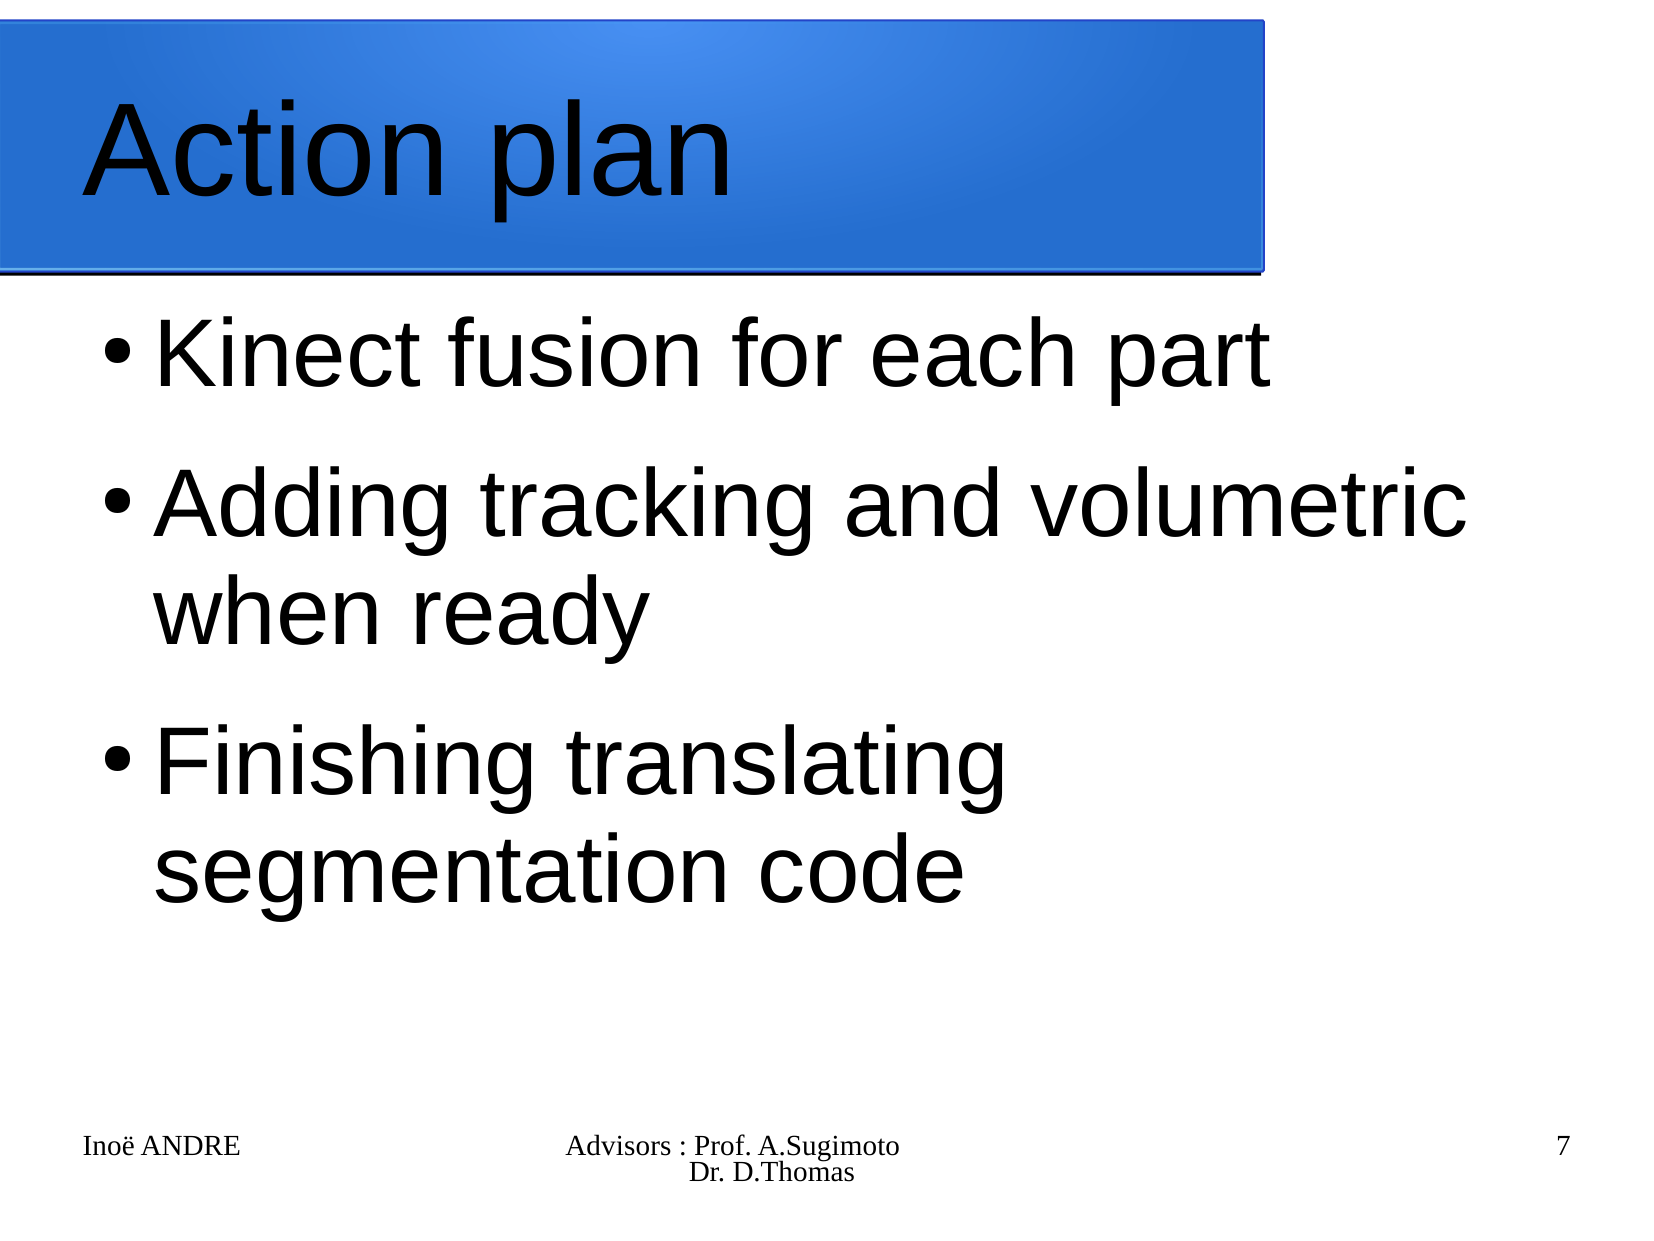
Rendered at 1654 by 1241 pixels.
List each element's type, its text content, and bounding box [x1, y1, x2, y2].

title Action plan [82, 47, 1235, 252]
list Kinect fusion for each part Adding tracking and volumetric when ready Finishing translating segmentation code [82, 299, 1571, 1019]
